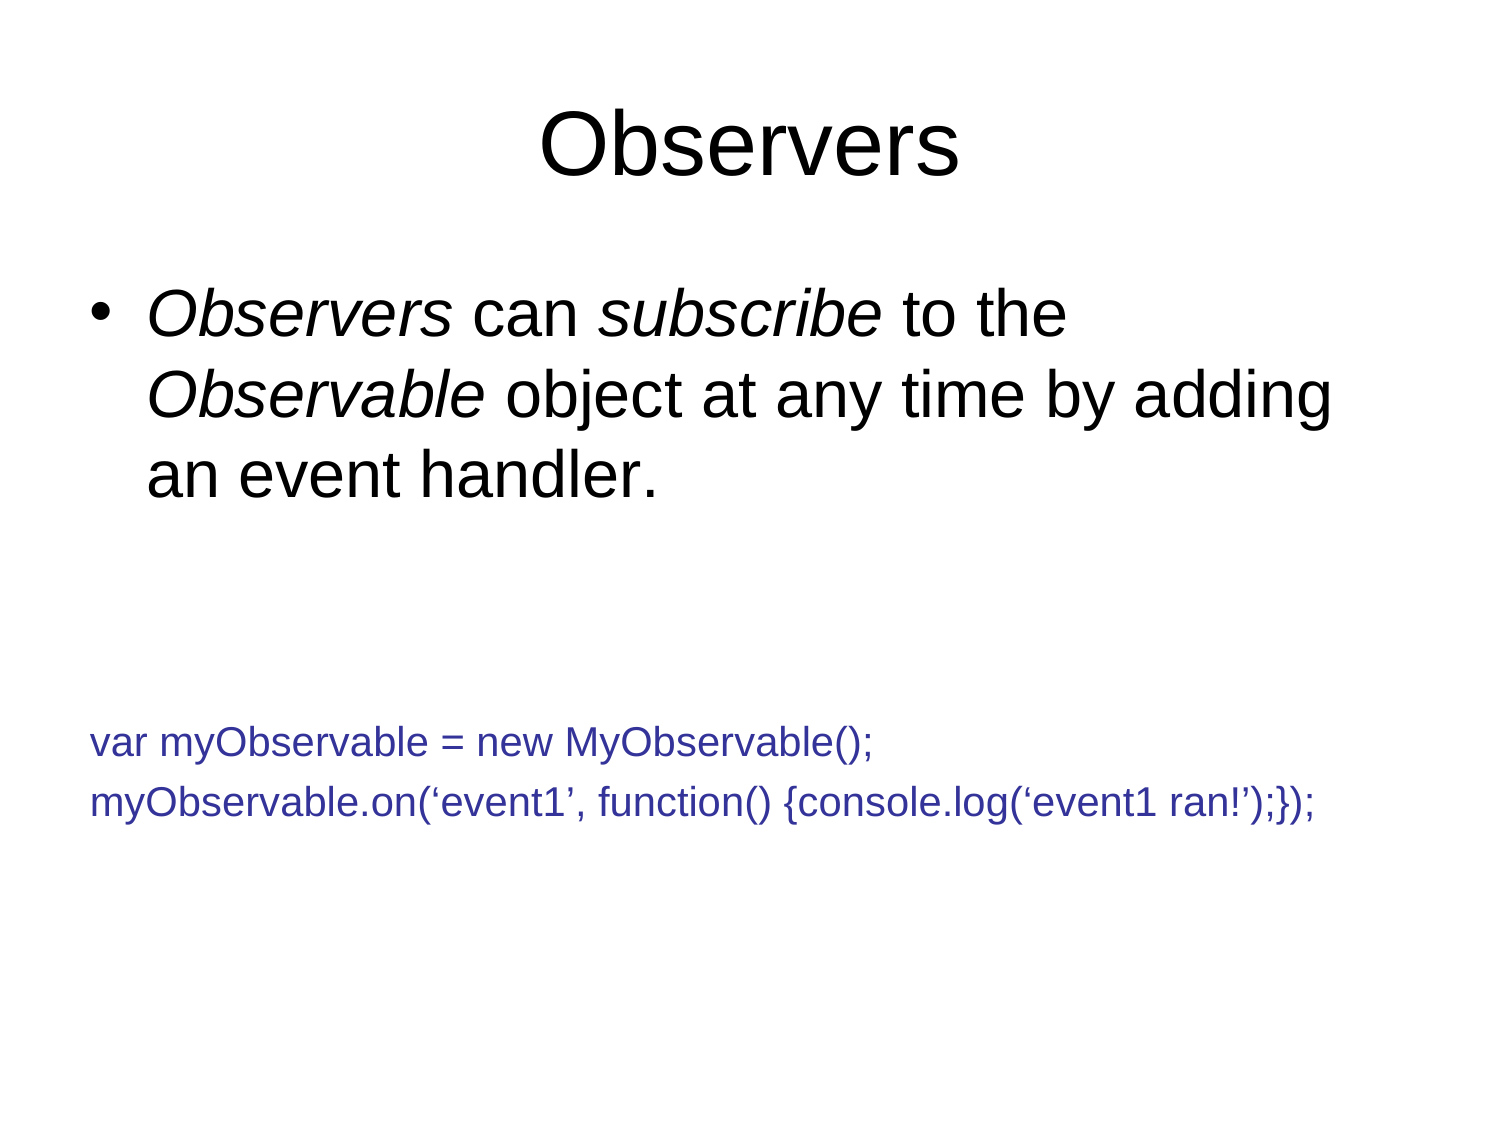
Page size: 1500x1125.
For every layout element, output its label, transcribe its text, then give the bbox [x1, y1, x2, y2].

title Observers [75, 45, 1426, 233]
list Observers can subscribe to the Observable object at any time by adding an event handler. var myObservable = new MyObservable(); myObservable.on(‘event1’, function() {console.log(‘event1 ran!’);}); [75, 262, 1426, 1006]
